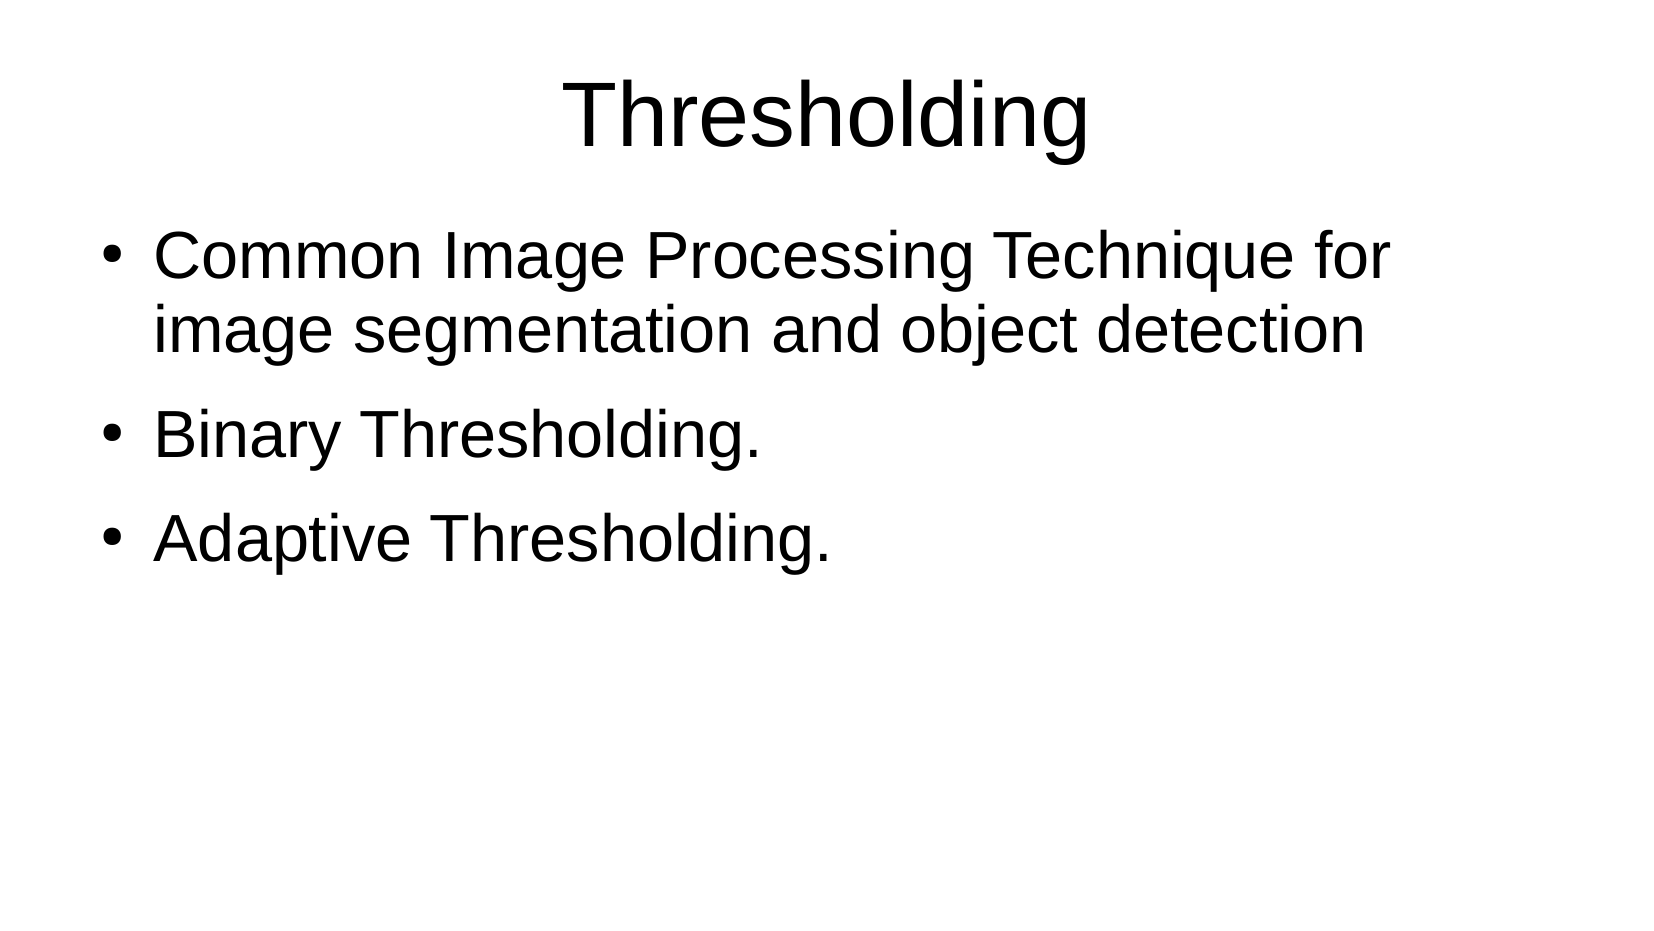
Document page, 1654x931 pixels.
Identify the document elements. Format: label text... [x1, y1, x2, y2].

title Thresholding [82, 37, 1571, 193]
list Common Image Processing Technique for image segmentation and object detection Binary Thresholding. Adaptive Thresholding. [82, 217, 1571, 758]
